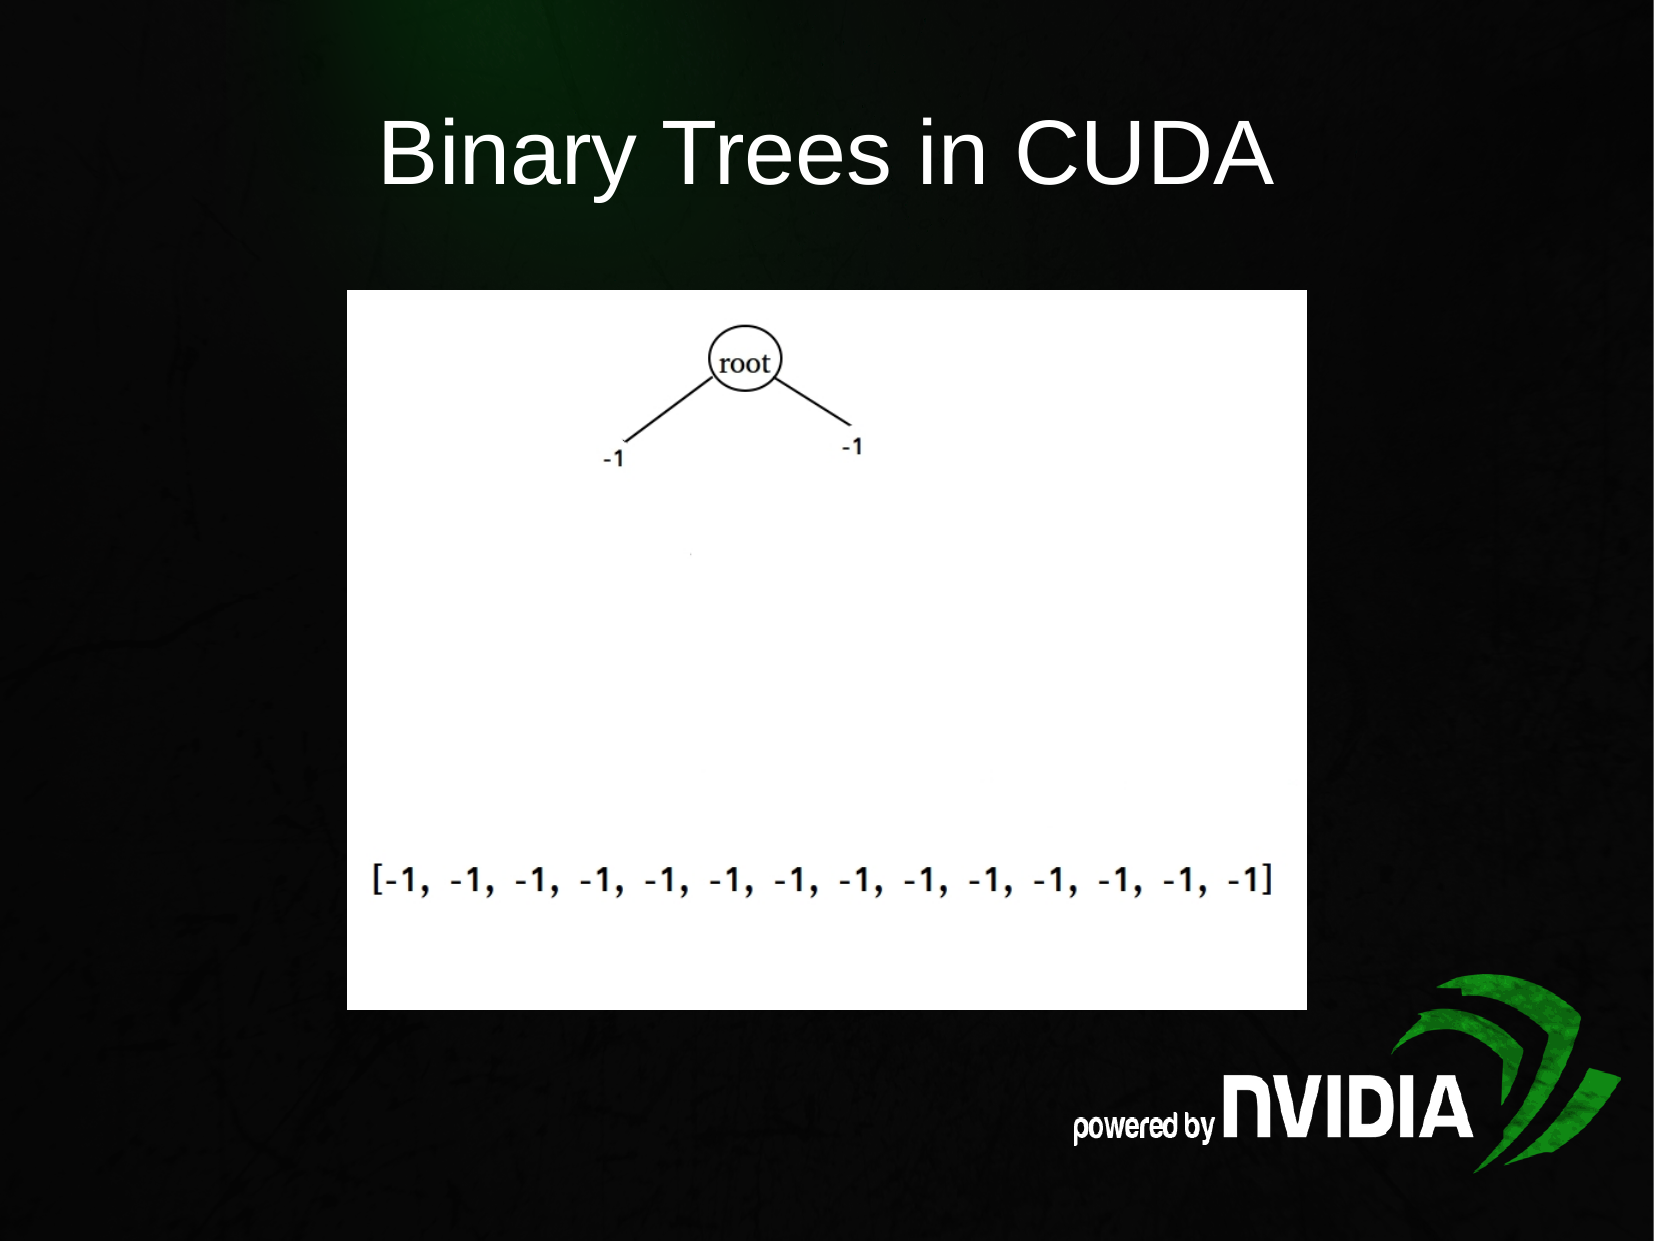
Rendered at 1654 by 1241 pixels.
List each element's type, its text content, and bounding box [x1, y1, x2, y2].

title Binary Trees in CUDA [82, 49, 1571, 257]
picture [0, 0, 1654, 1241]
